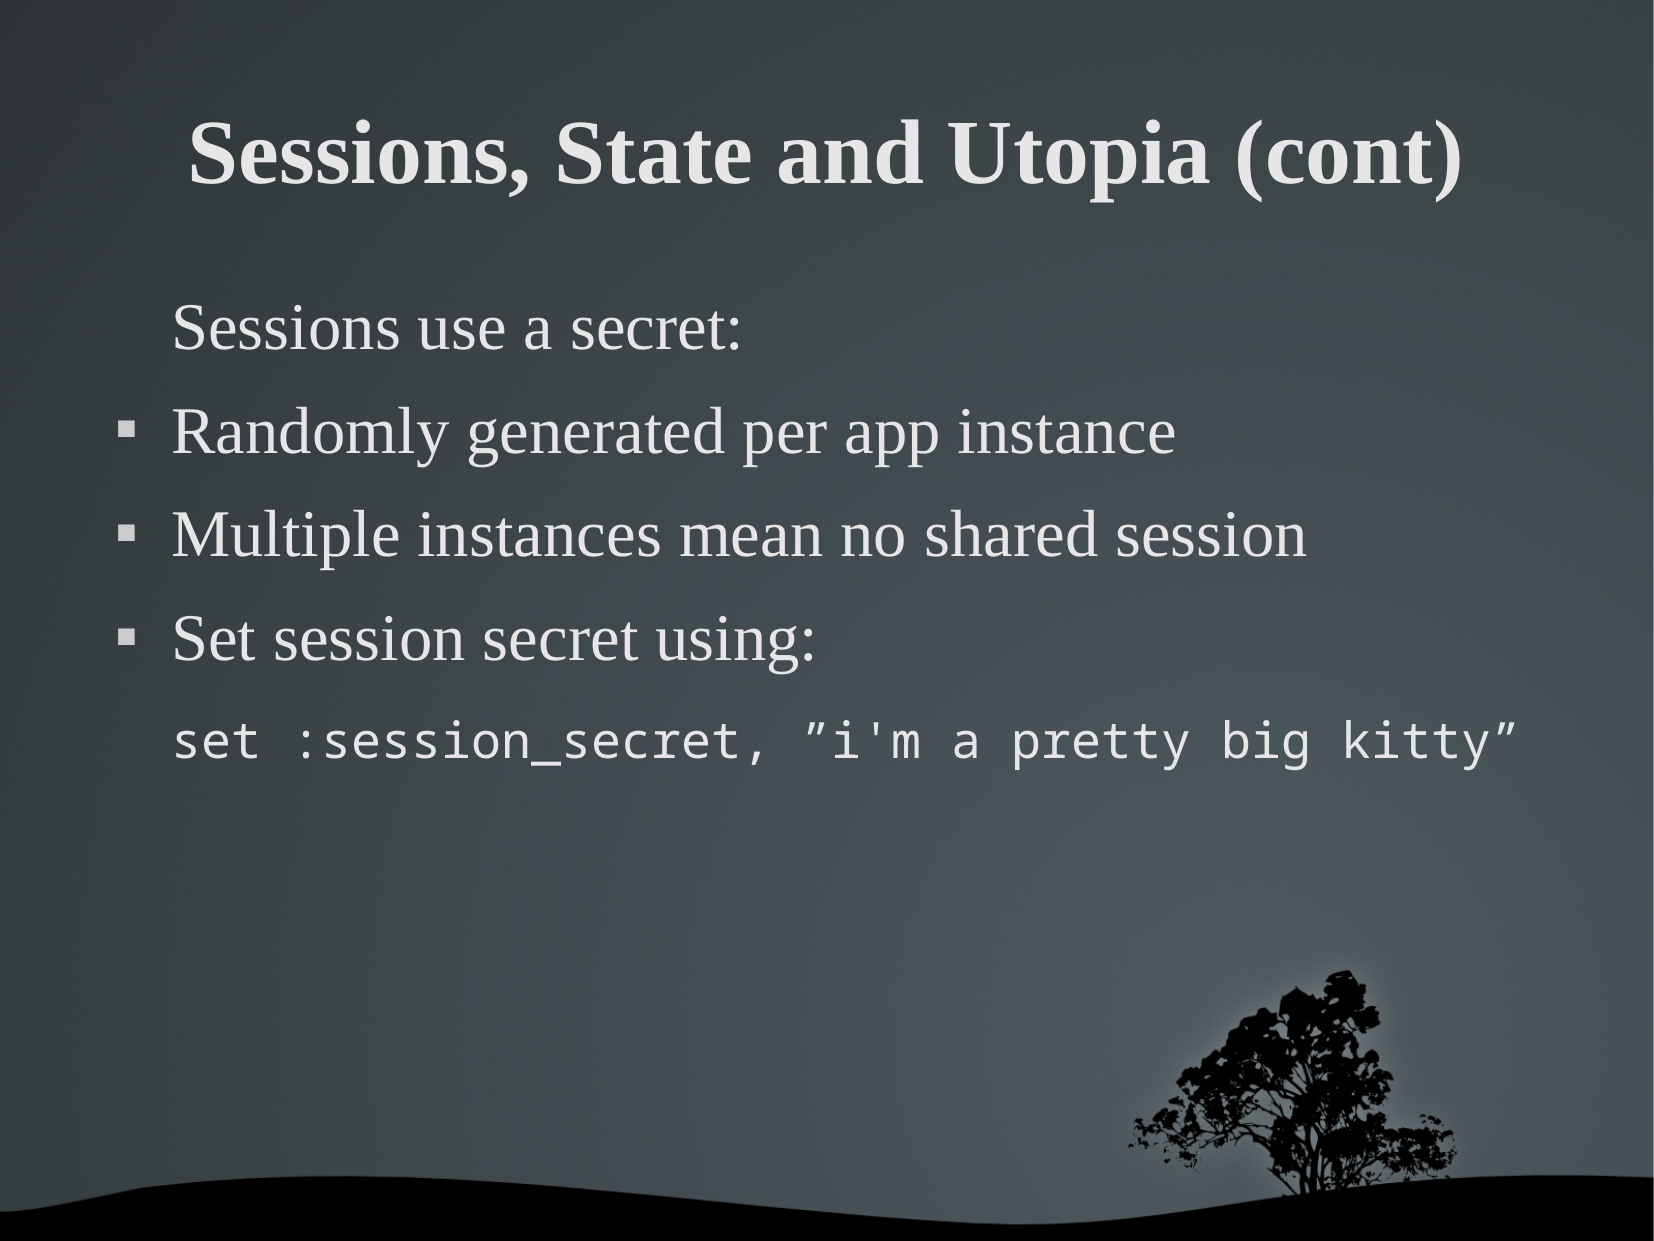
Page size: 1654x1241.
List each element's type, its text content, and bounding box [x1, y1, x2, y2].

title Sessions, State and Utopia (cont) [82, 49, 1571, 257]
picture [0, 0, 1654, 1241]
list Sessions use a secret: Randomly generated per app instance Multiple instances mean no shared session Set session secret using: set :session_secret, ”i'm a pretty big kitty” [82, 290, 1571, 1109]
